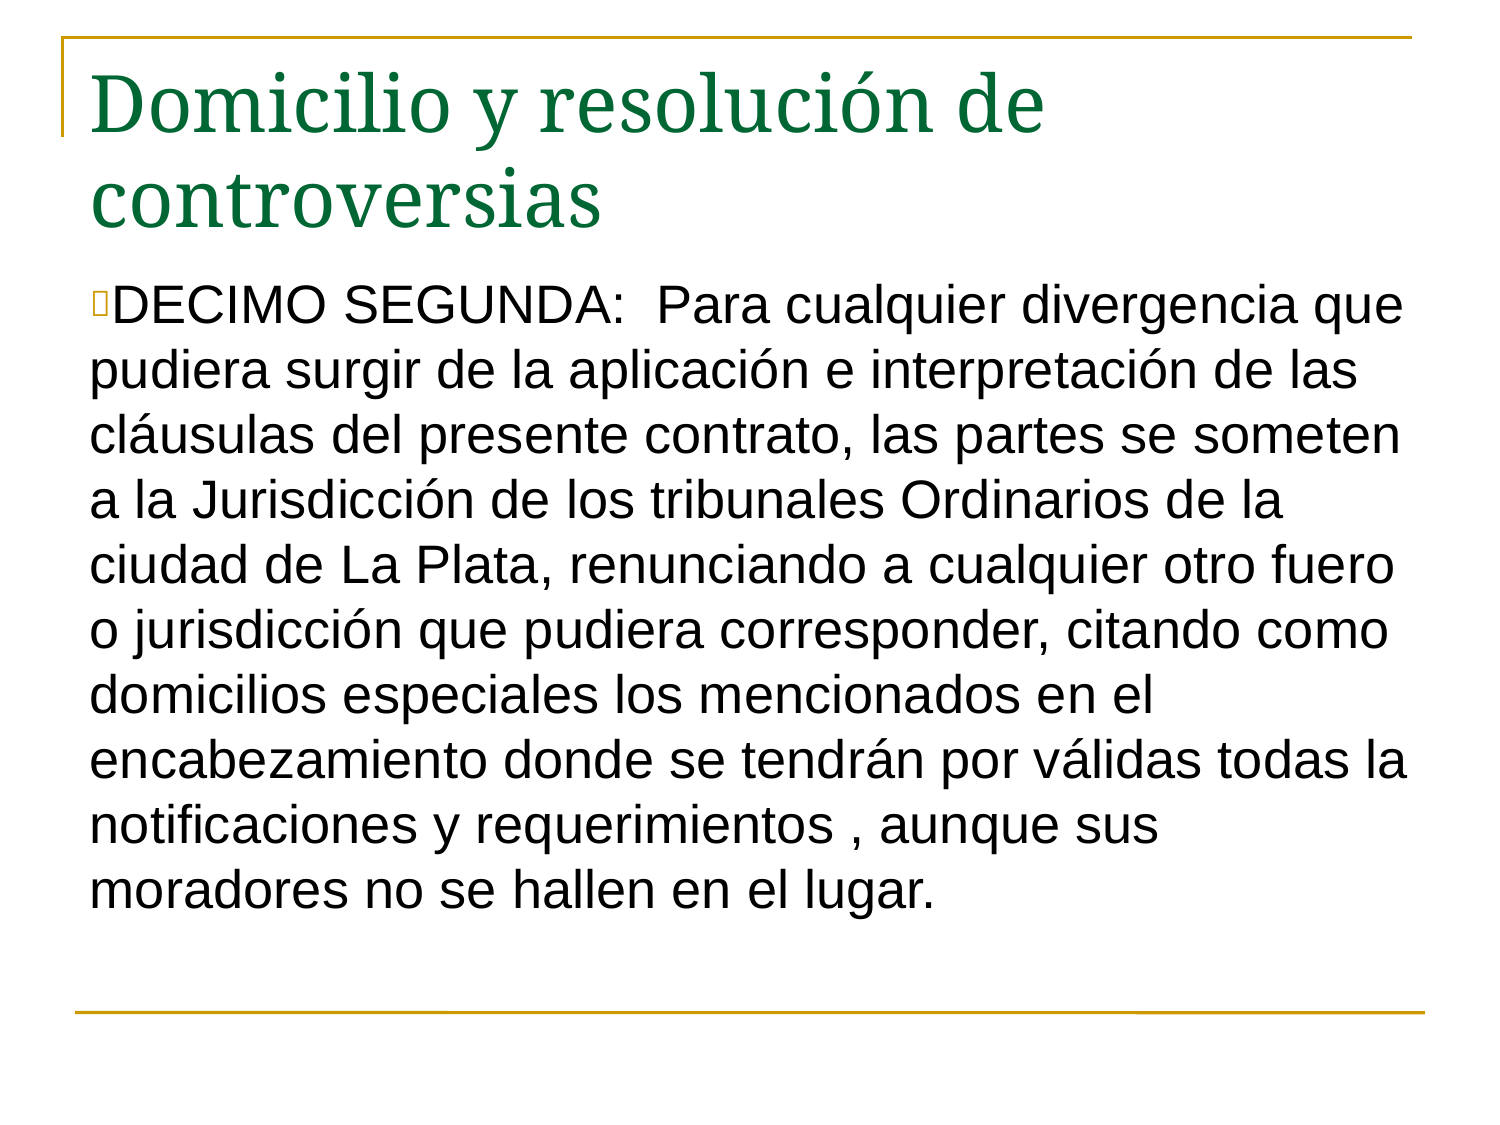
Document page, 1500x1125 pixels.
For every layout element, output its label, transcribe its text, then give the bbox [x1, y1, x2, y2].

title Domicilio y resolución de controversias [75, 45, 1425, 233]
list DECIMO SEGUNDA: Para cualquier divergencia que pudiera surgir de la aplicación e interpretación de las cláusulas del presente contrato, las partes se someten a la Jurisdicción de los tribunales Ordinarios de la ciudad de La Plata, renunciando a cualquier otro fuero o jurisdicción que pudiera corresponder, citando como domicilios especiales los mencionados en el encabezamiento donde se tendrán por válidas todas la notificaciones y requerimientos , aunque sus moradores no se hallen en el lugar. [75, 262, 1425, 1006]
